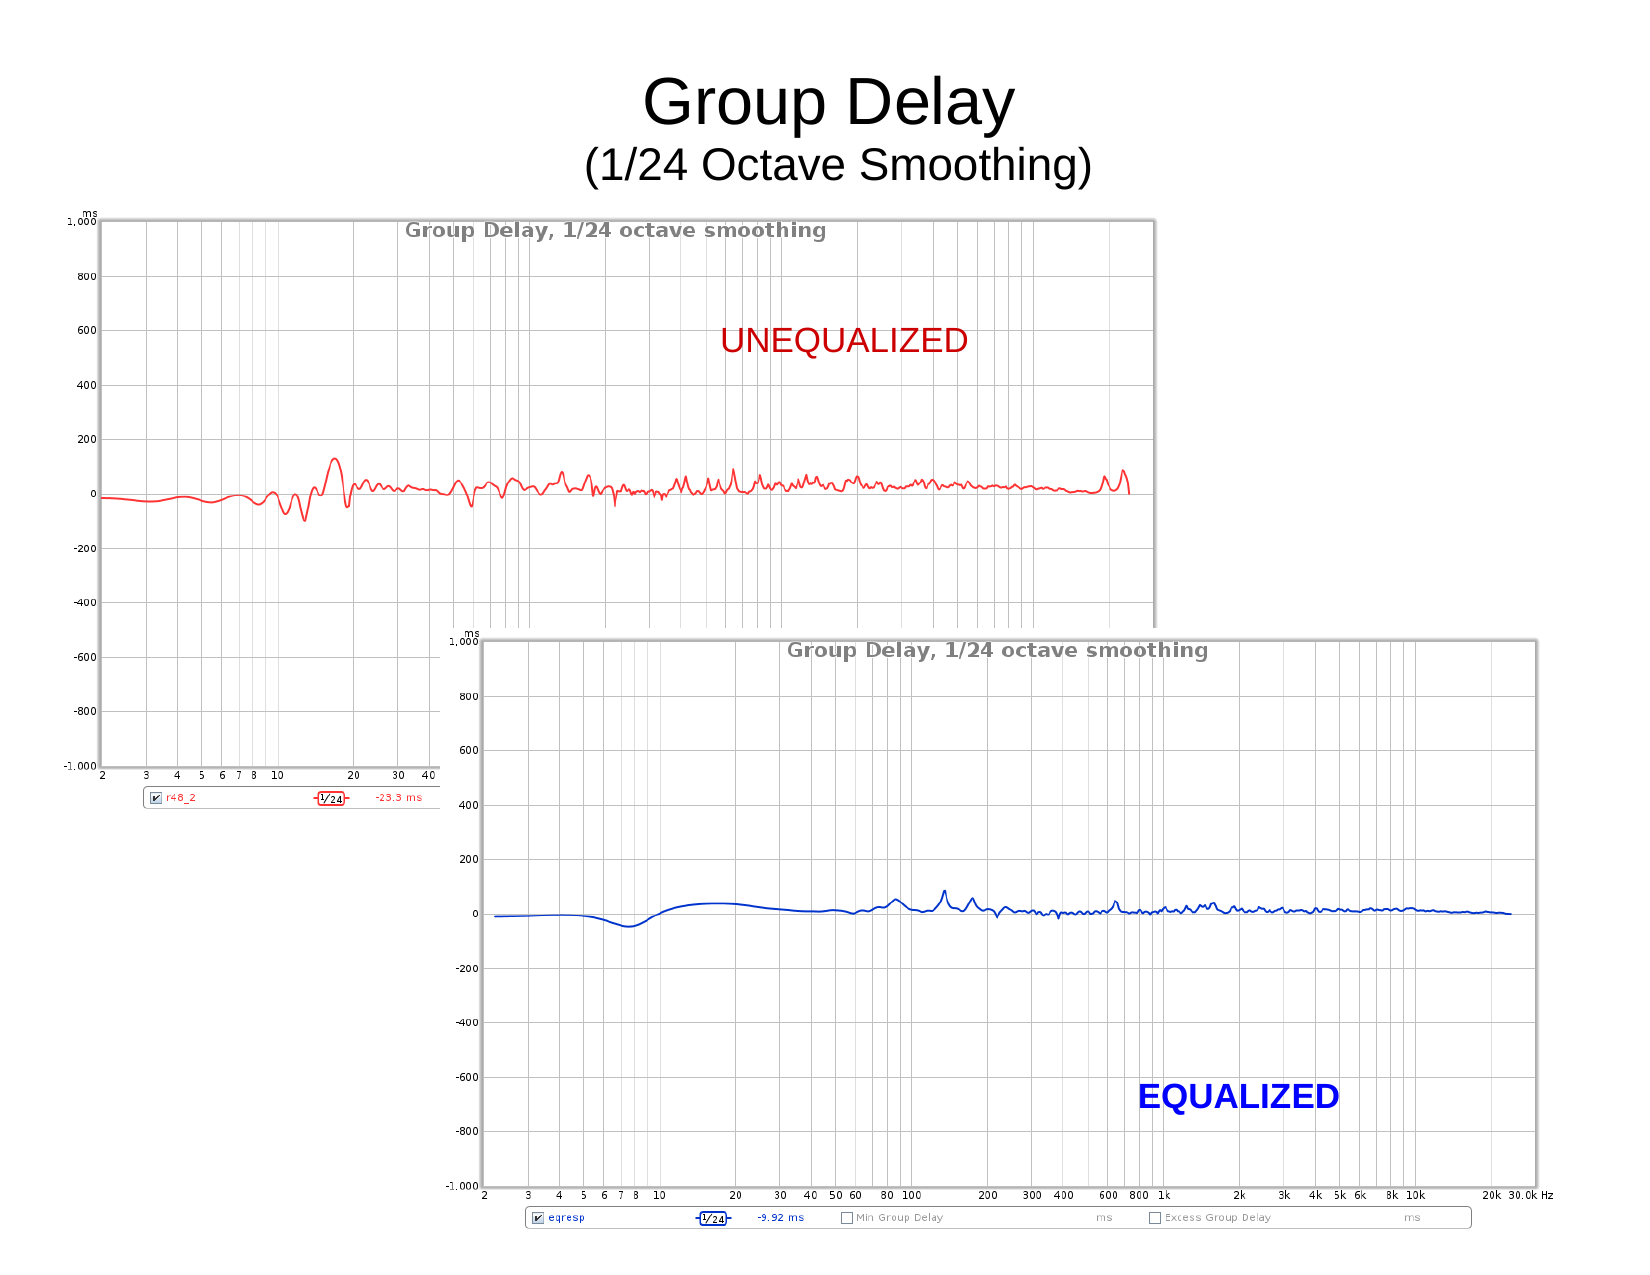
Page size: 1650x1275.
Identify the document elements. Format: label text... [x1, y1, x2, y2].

text_box EQUALIZED [1123, 1069, 1514, 1124]
title Group Delay (1/24 Octave Smoothing) [148, 30, 1529, 224]
text_box UNEQUALIZED [705, 313, 1124, 368]
picture [58, 208, 1556, 1229]
